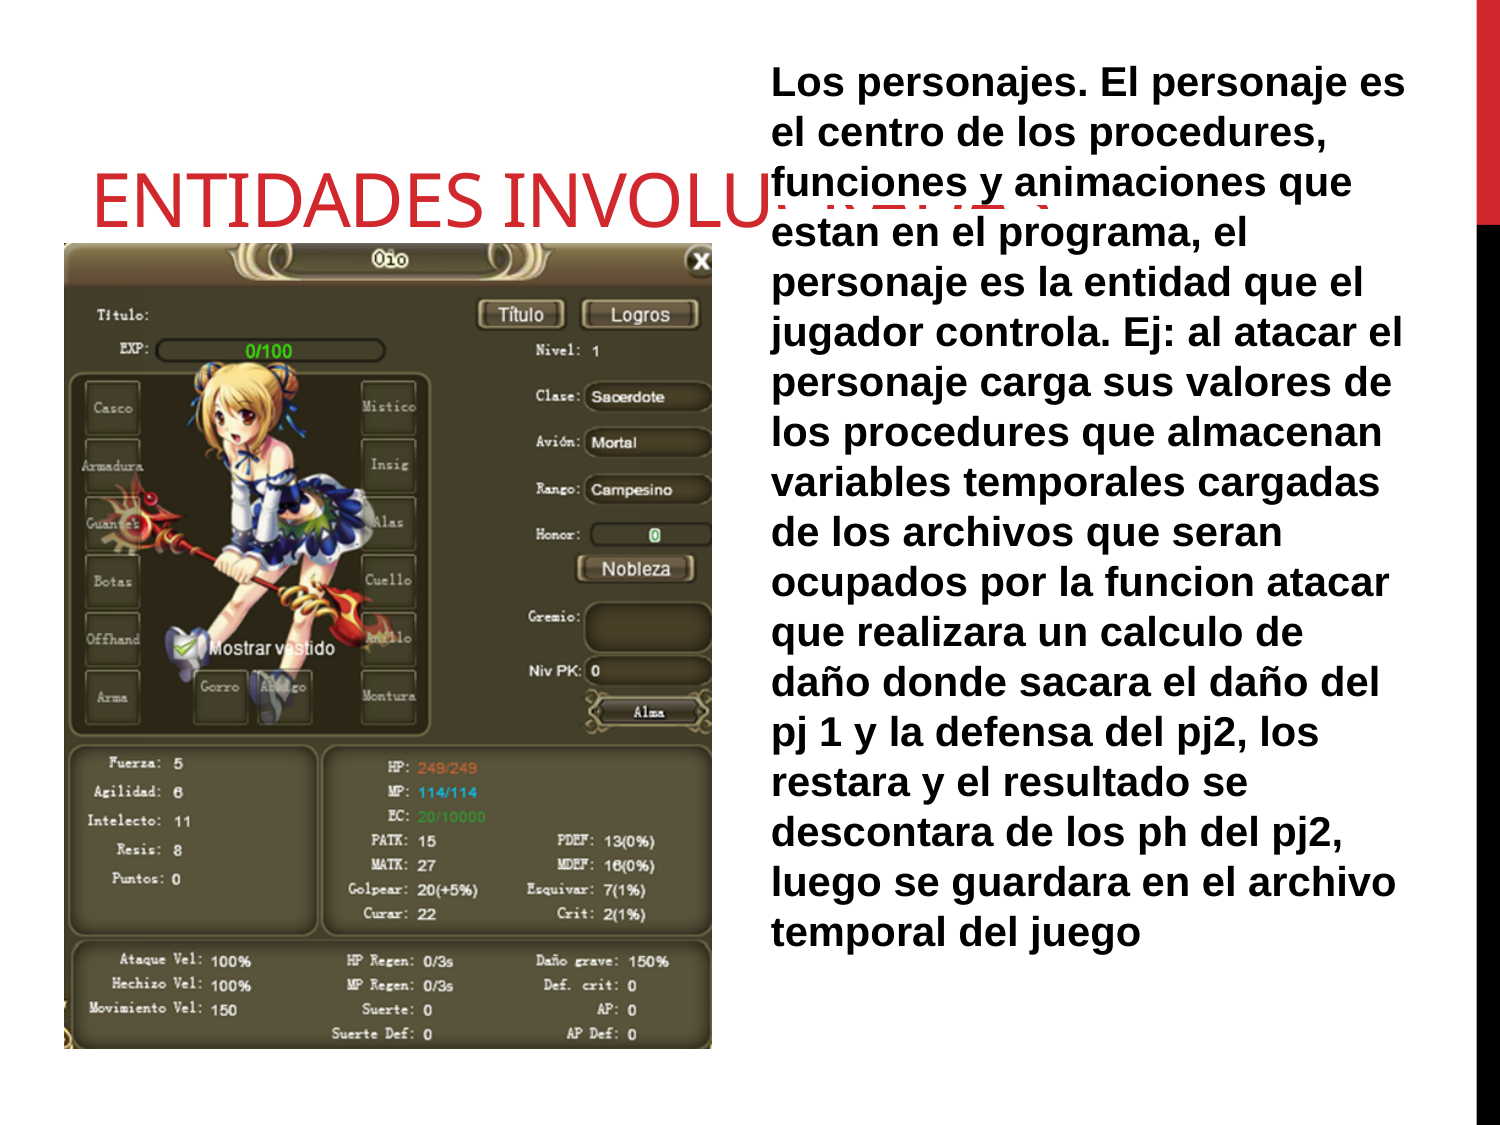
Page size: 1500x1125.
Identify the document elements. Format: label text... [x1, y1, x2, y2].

list Los personajes. El personaje es el centro de los procedures, funciones y animaciones que estan en el programa, el personaje es la entidad que el jugador controla. Ej: al atacar el personaje carga sus valores de los procedures que almacenan variables temporales cargadas de los archivos que seran ocupados por la funcion atacar que realizara un calculo de daño donde sacara el daño del pj 1 y la defensa del pj2, los restara y el resultado se descontara de los ph del pj2, luego se guardara en el archivo temporal del juego [755, 0, 1430, 1125]
title Entidades Involucradas [75, 25, 755, 250]
picture [64, 243, 712, 1049]
